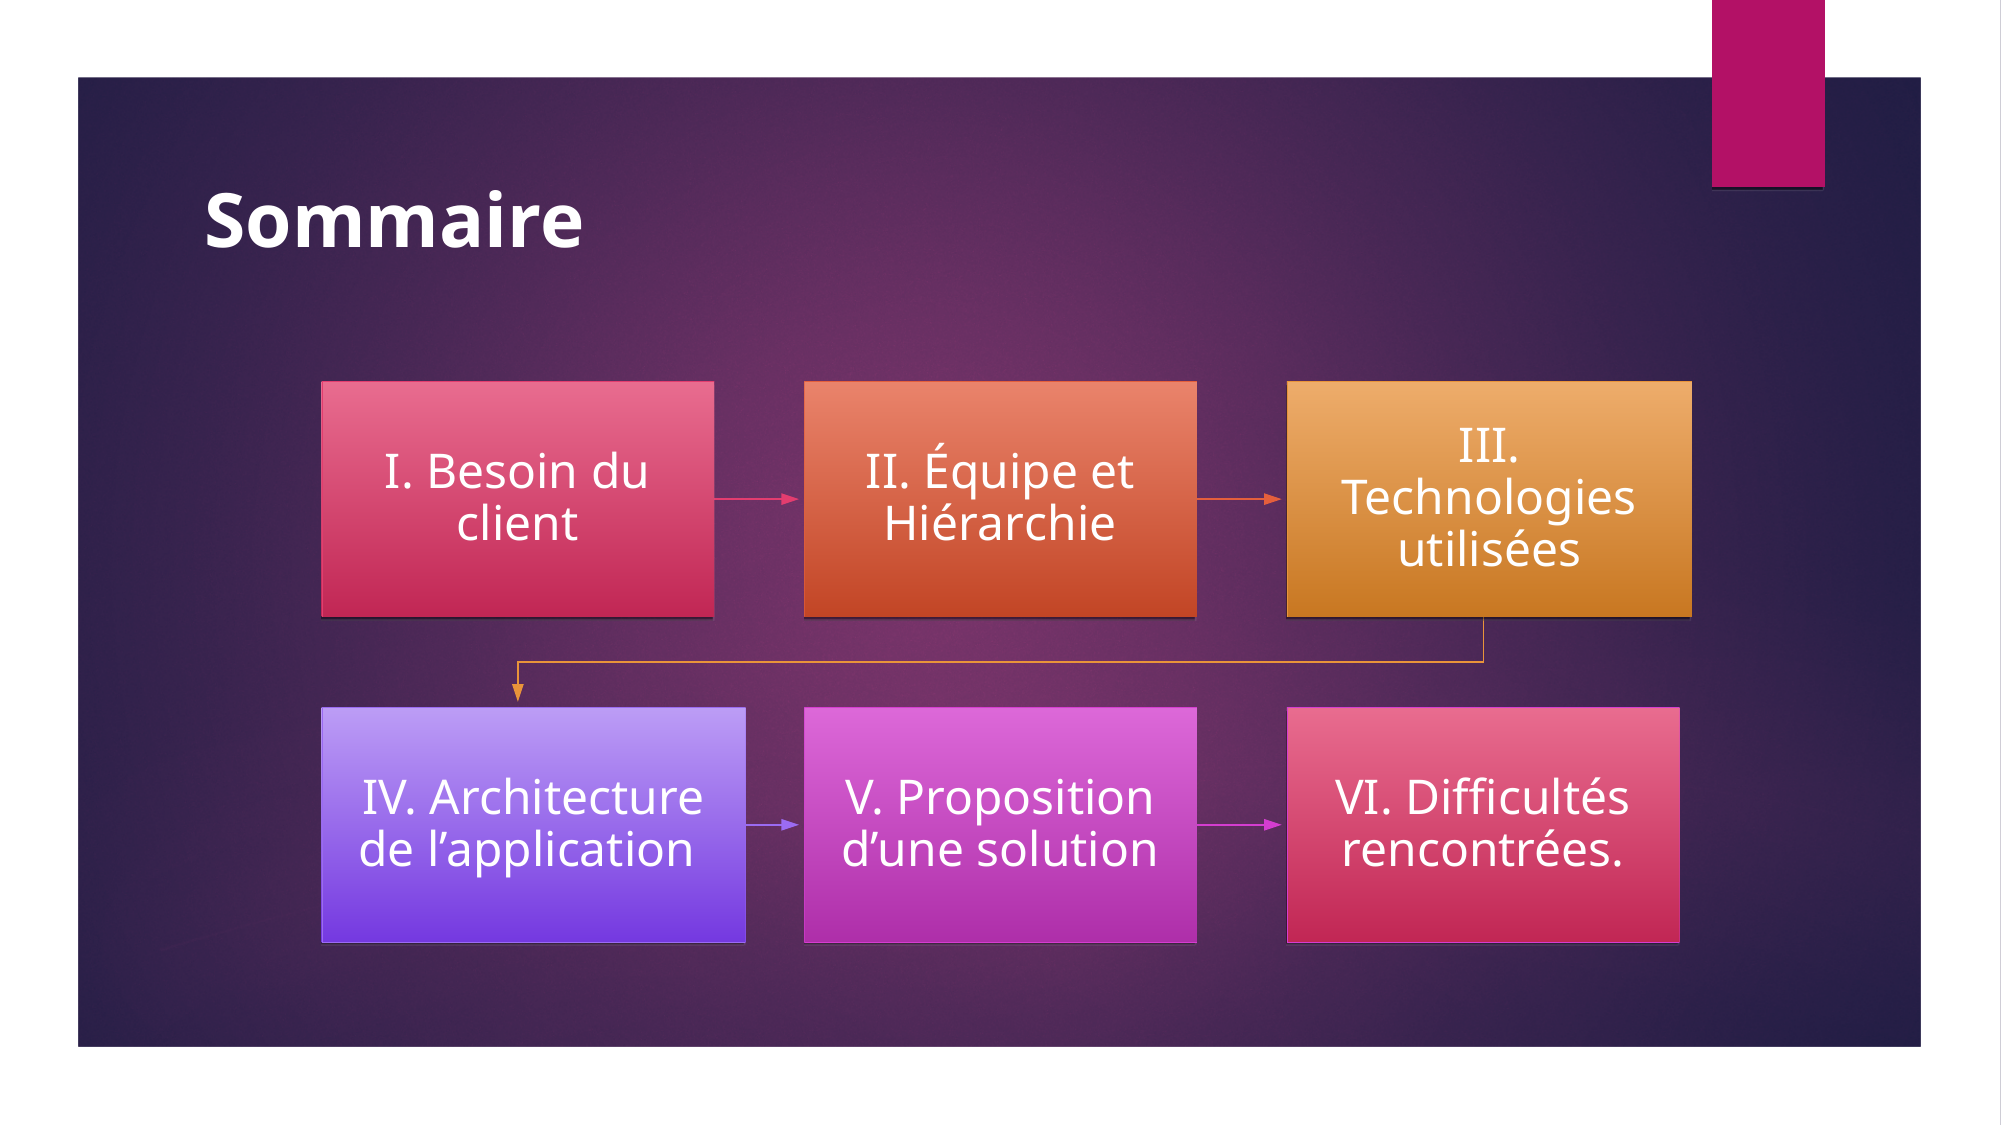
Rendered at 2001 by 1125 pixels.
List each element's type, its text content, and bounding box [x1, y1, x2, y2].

text_box IV. Architecture de l’application [321, 707, 746, 943]
text_box II. Équipe et Hiérarchie [804, 381, 1197, 617]
text_box VI. Difficultés rencontrées. [1286, 707, 1680, 943]
title Sommaire [189, 159, 1627, 276]
text_box [0, 0, 2000, 1125]
text_box I. Besoin du client [321, 381, 715, 617]
text_box III. Technologies utilisées [1286, 381, 1692, 617]
text_box V. Proposition d’une solution [804, 707, 1197, 943]
